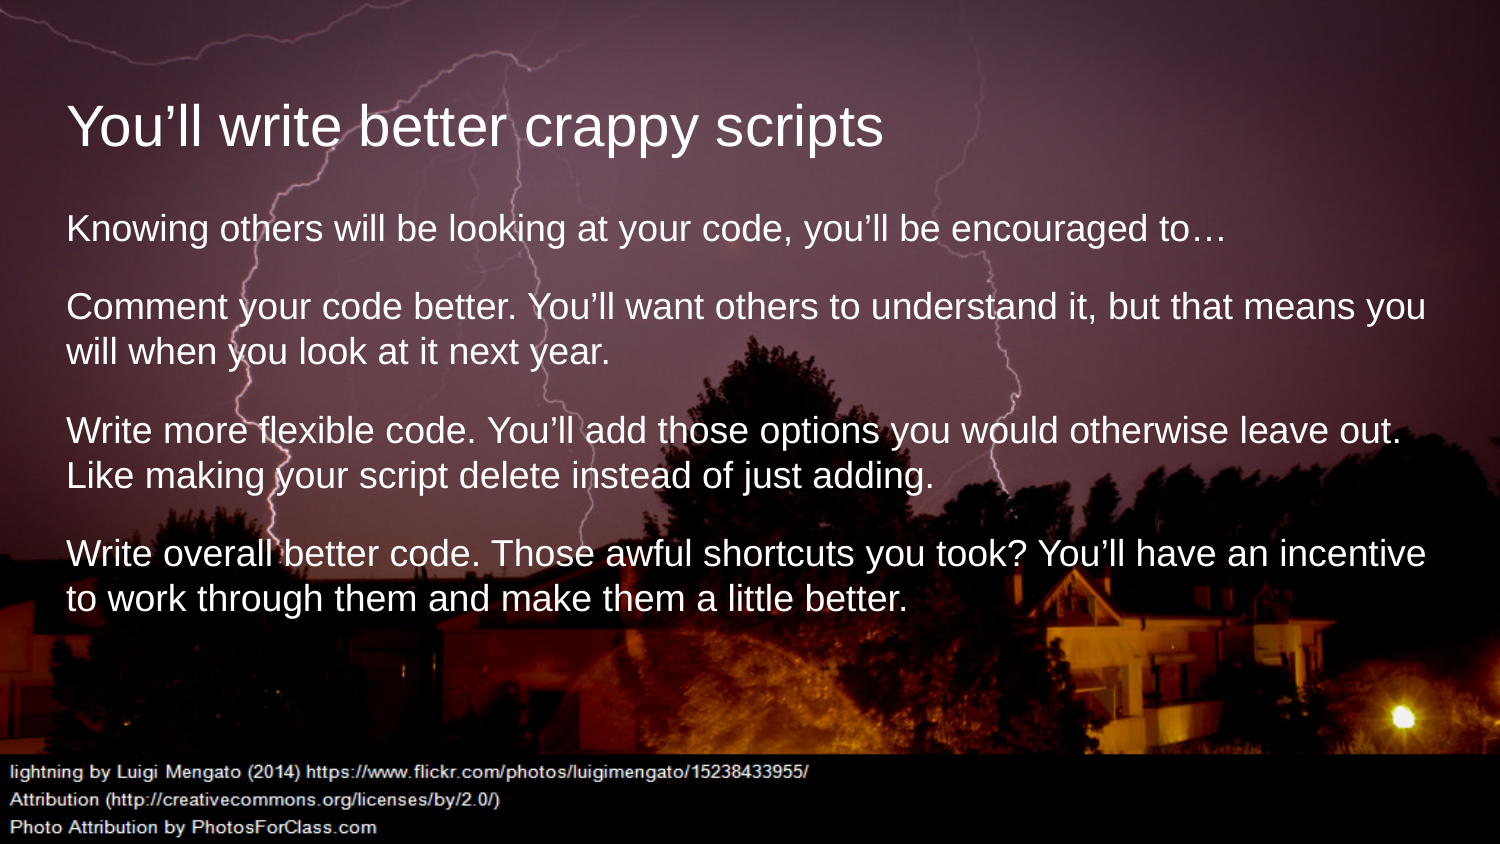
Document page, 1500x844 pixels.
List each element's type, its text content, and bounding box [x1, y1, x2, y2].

picture [0, 0, 1500, 844]
title You’ll write better crappy scripts [51, 72, 1449, 167]
list Knowing others will be looking at your code, you’ll be encouraged to… Comment your code better. You’ll want others to understand it, but that means you will when you look at it next year. Write more flexible code. You’ll add those options you would otherwise leave out. Like making your script delete instead of just adding. Write overall better code. Those awful shortcuts you took? You’ll have an incentive to work through them and make them a little better. [51, 189, 1449, 750]
